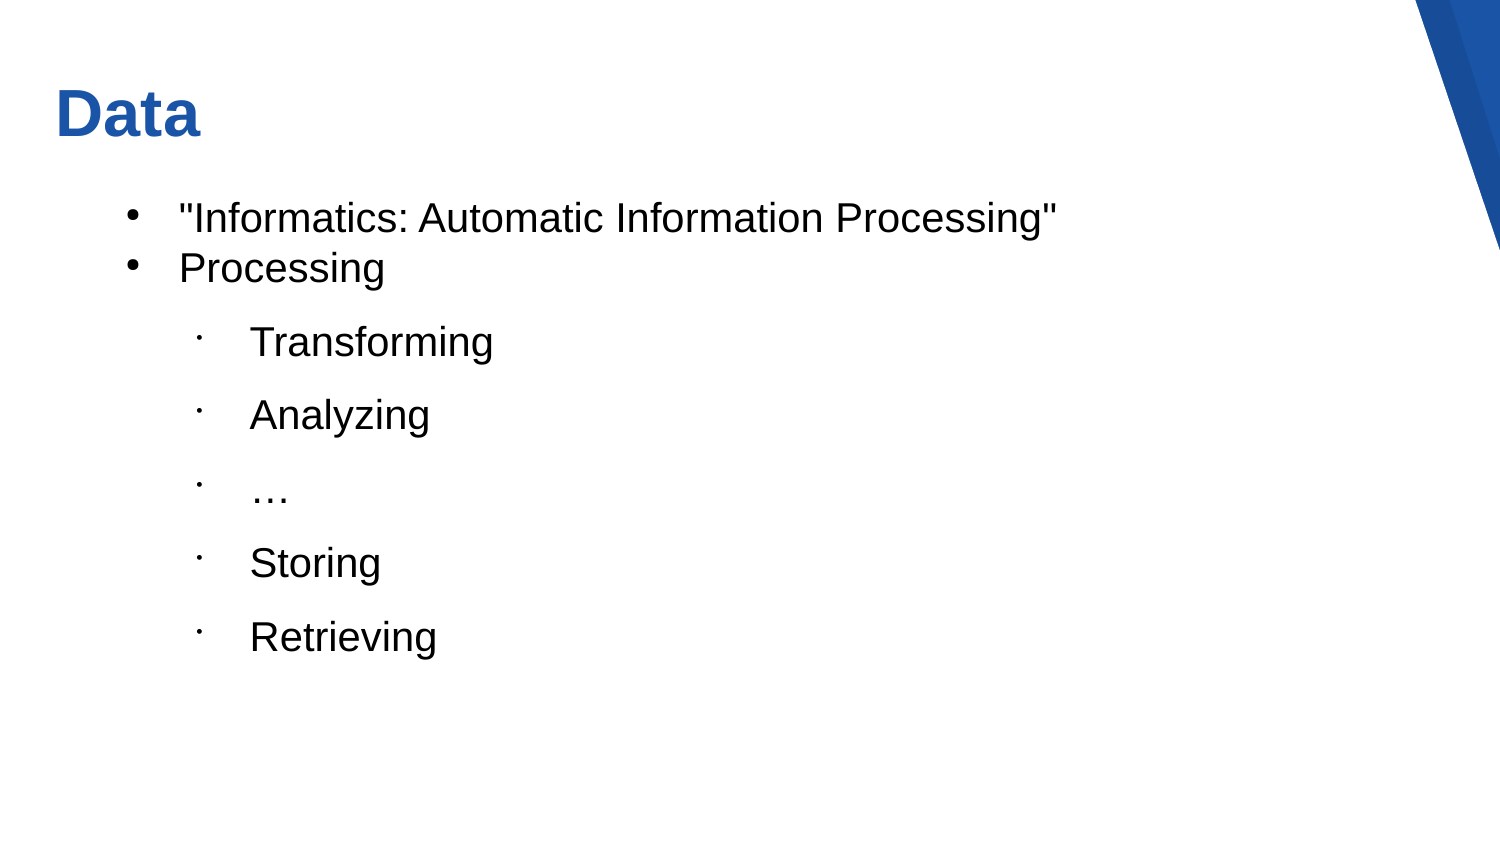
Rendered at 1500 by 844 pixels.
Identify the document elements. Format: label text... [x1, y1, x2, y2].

title Data [40, 97, 1231, 166]
list "Informatics: Automatic Information Processing" Processing Transforming Analyzing … Storing Retrieving [92, 176, 1459, 844]
